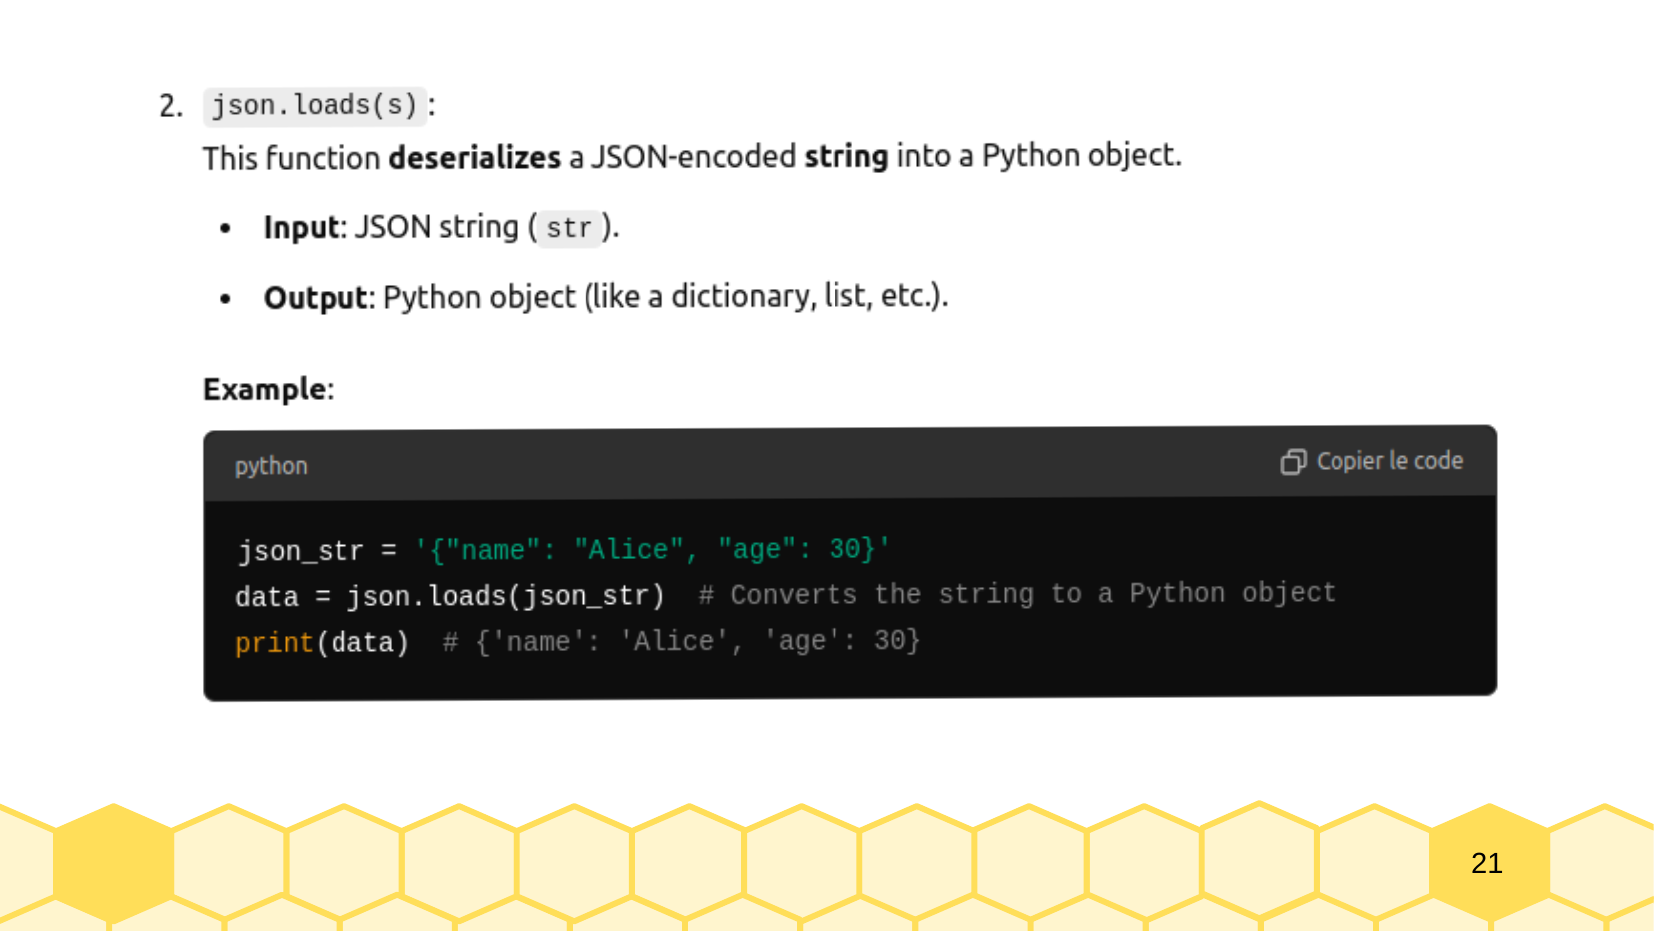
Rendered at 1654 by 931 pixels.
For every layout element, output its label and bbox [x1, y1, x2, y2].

picture [88, 59, 1584, 722]
